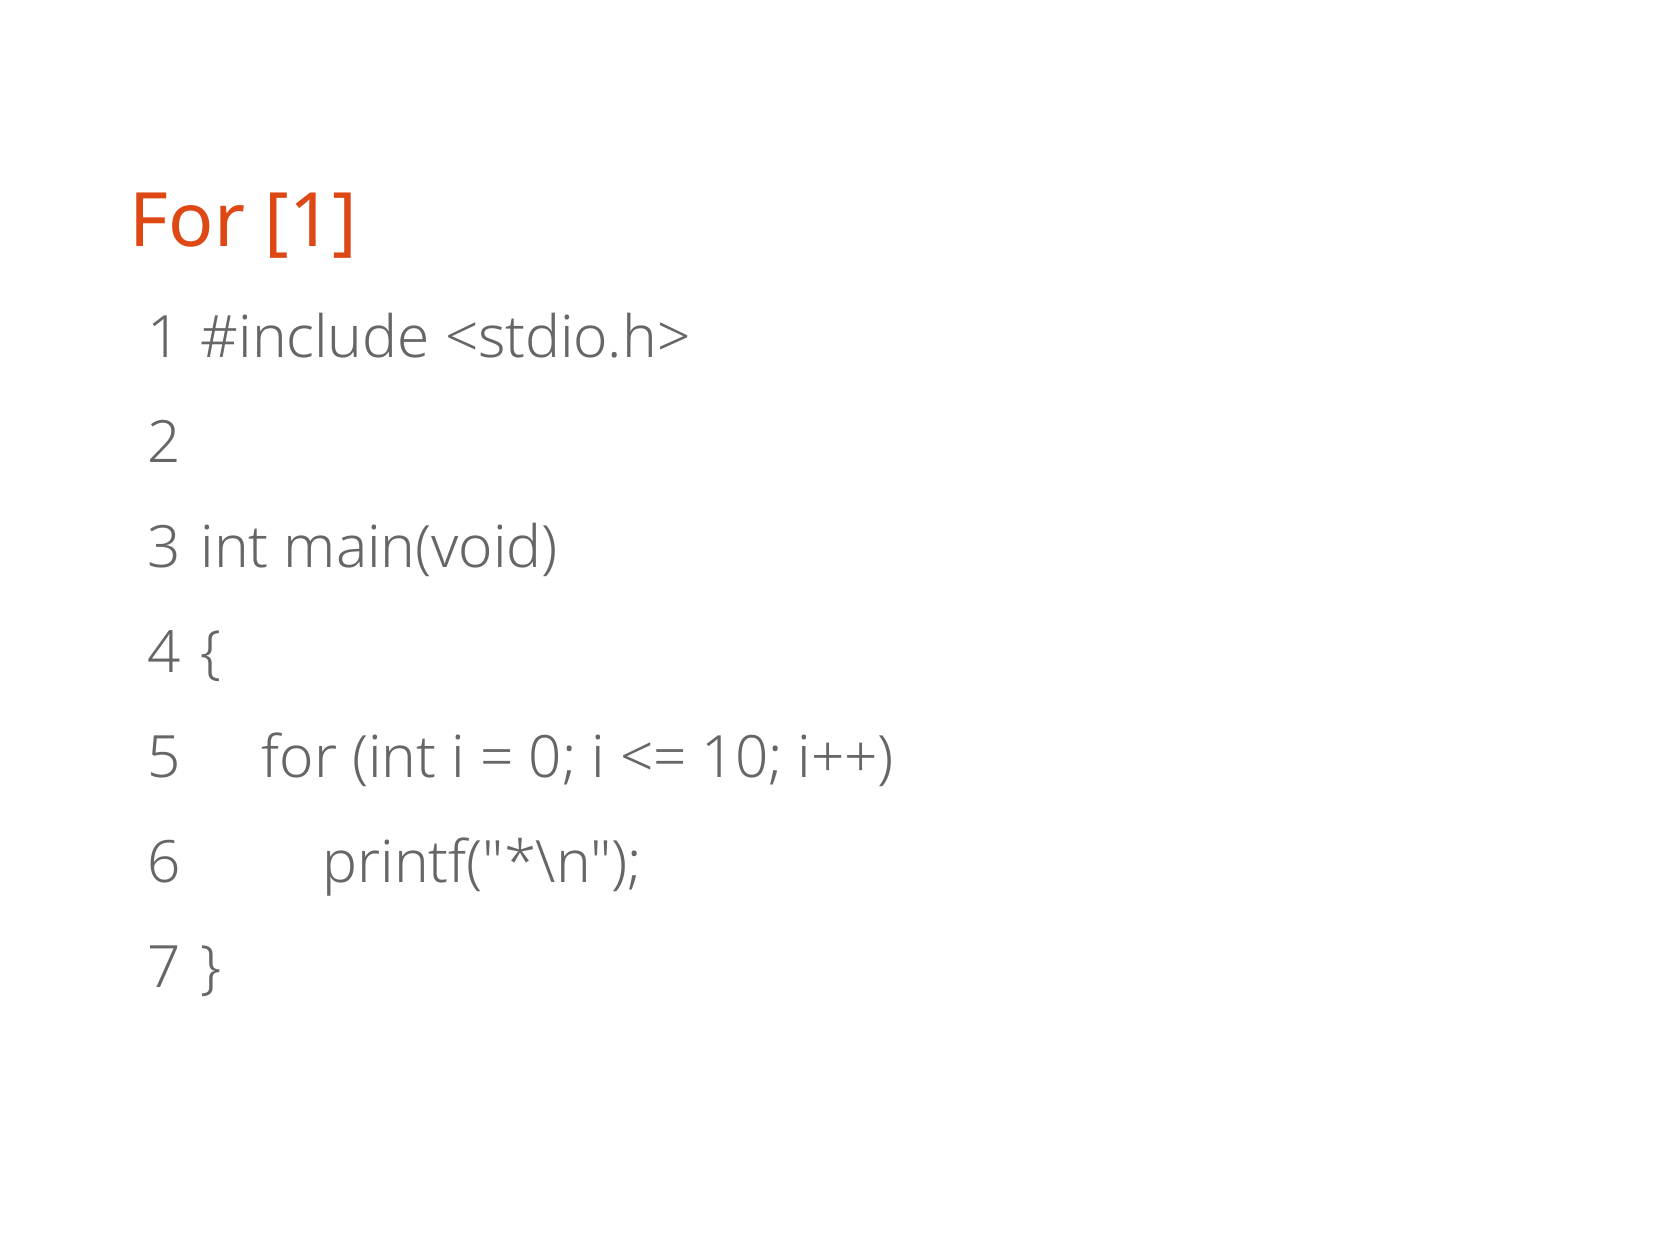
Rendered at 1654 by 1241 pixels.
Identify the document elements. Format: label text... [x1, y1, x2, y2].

list #include <stdio.h> int main(void) { for (int i = 0; i <= 10; i++) printf("*\n"); } [129, 295, 1518, 1010]
title For [1] [129, 153, 1518, 281]
